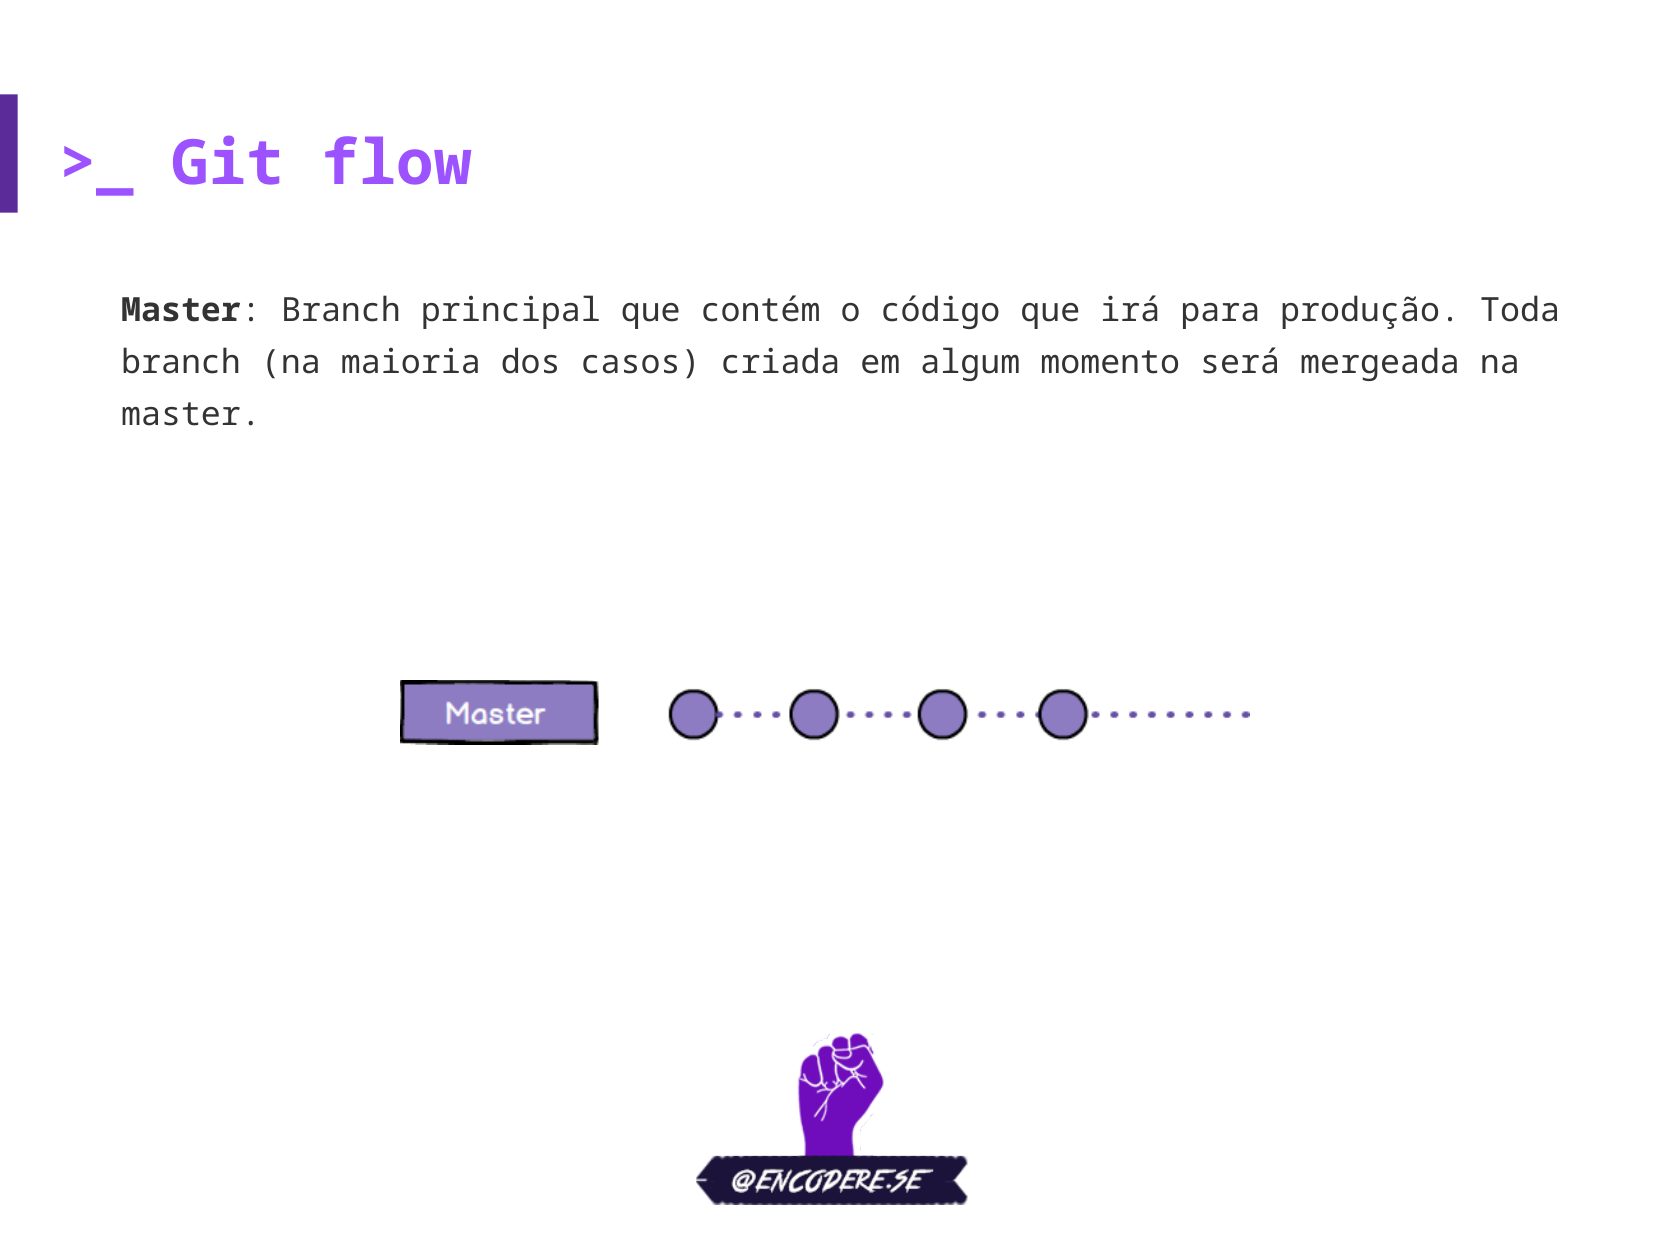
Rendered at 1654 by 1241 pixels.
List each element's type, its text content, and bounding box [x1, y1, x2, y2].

picture [400, 680, 1250, 745]
title >_ Git flow [59, 118, 1489, 213]
text_box Master: Branch principal que contém o código que irá para produção. Toda branch (na maioria dos casos) criada em algum momento será mergeada na master. [70, 271, 1595, 429]
picture [696, 1027, 969, 1205]
text_box [0, 94, 18, 213]
